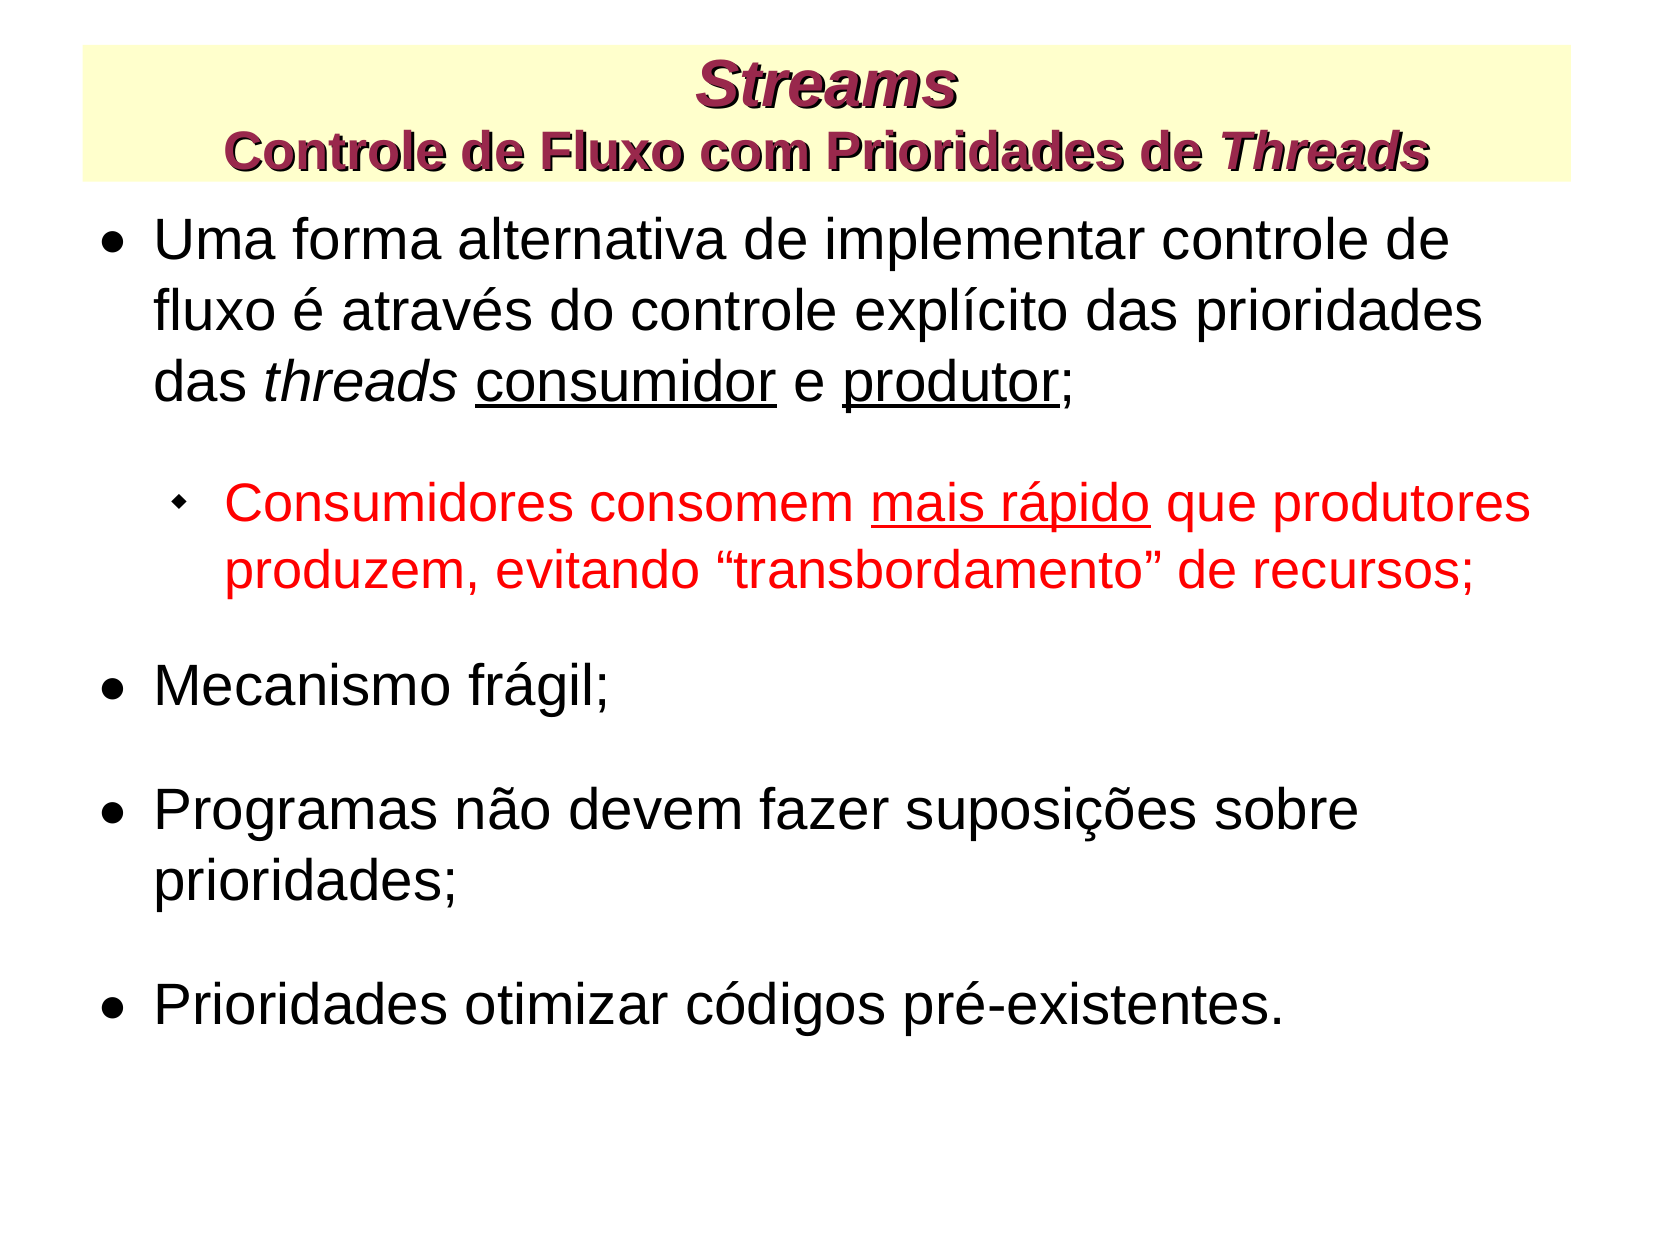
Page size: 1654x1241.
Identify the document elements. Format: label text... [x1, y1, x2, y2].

list Uma forma alternativa de implementar controle de fluxo é através do controle explícito das prioridades das threads consumidor e produtor; Consumidores consomem mais rápido que produtores produzem, evitando “transbordamento” de recursos; Mecanismo frágil; Programas não devem fazer suposições sobre prioridades; Prioridades otimizar códigos pré-existentes. [82, 206, 1571, 1152]
title Streams Controle de Fluxo com Prioridades de Threads [82, 44, 1571, 182]
